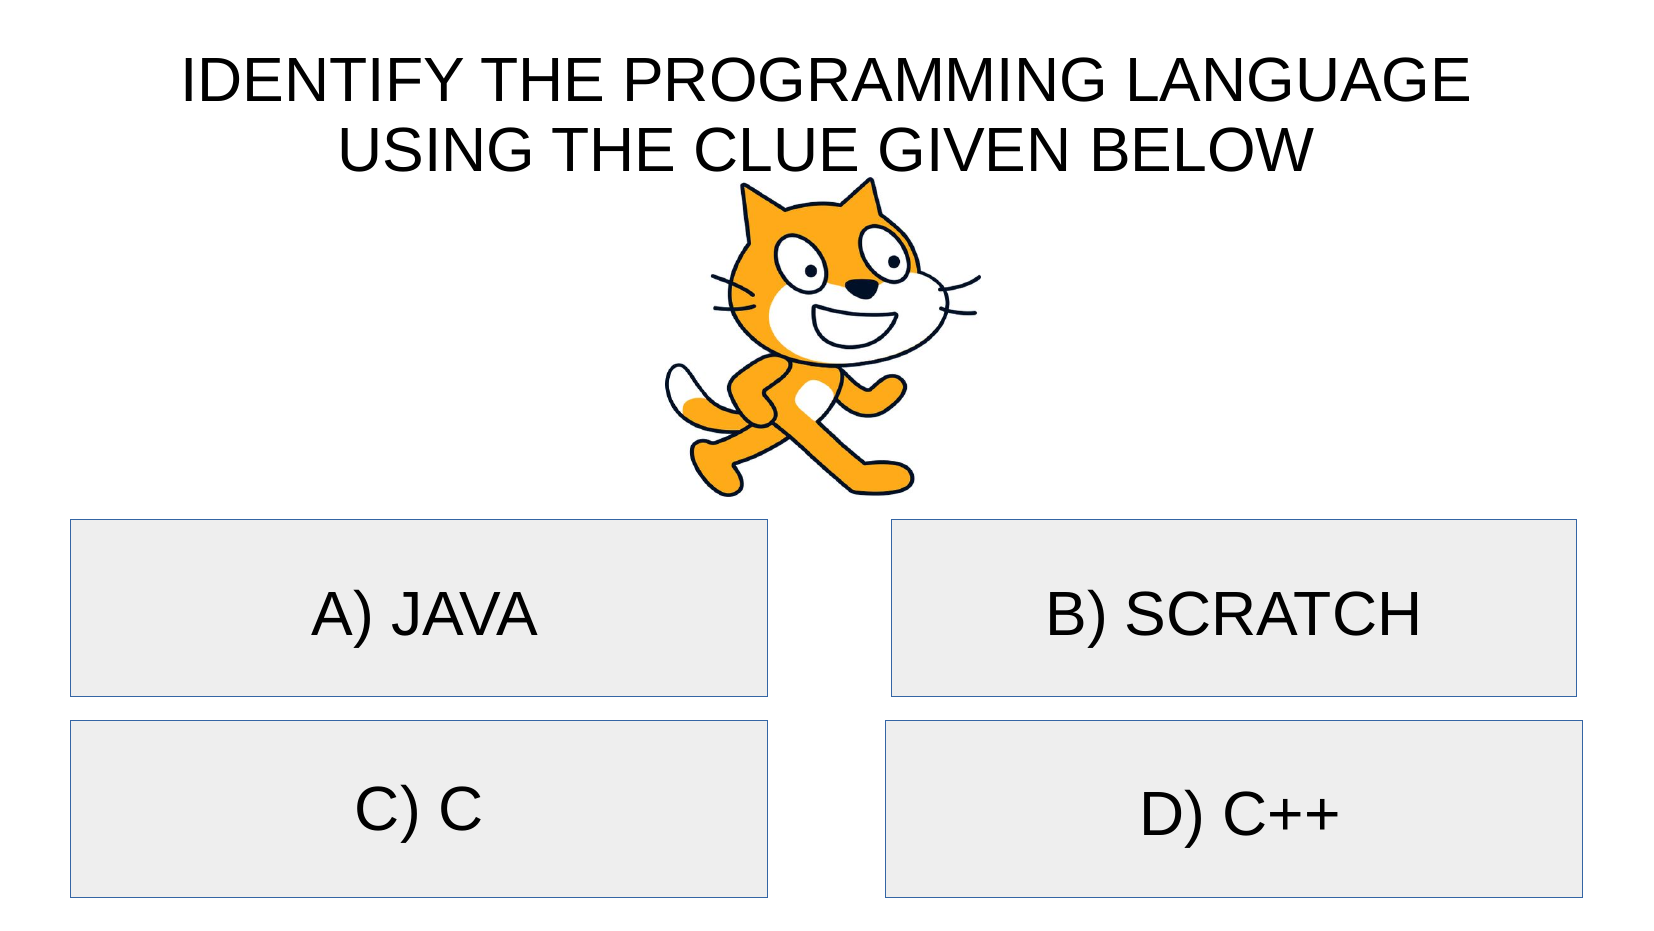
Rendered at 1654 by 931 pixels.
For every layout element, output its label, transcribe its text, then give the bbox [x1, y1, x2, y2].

text_box [885, 720, 1583, 898]
text_box [70, 886, 768, 898]
title C) C [70, 730, 768, 886]
text_box [70, 519, 768, 535]
title B) SCRATCH [909, 535, 1560, 692]
picture [665, 177, 981, 497]
title D) C++ [891, 736, 1589, 892]
text_box [70, 720, 768, 730]
title IDENTIFY THE PROGRAMMING LANGUAGE USING THE CLUE GIVEN BELOW [82, 37, 1571, 193]
title A) JAVA [0, 535, 909, 691]
text_box [70, 691, 768, 697]
text_box [891, 519, 1577, 697]
